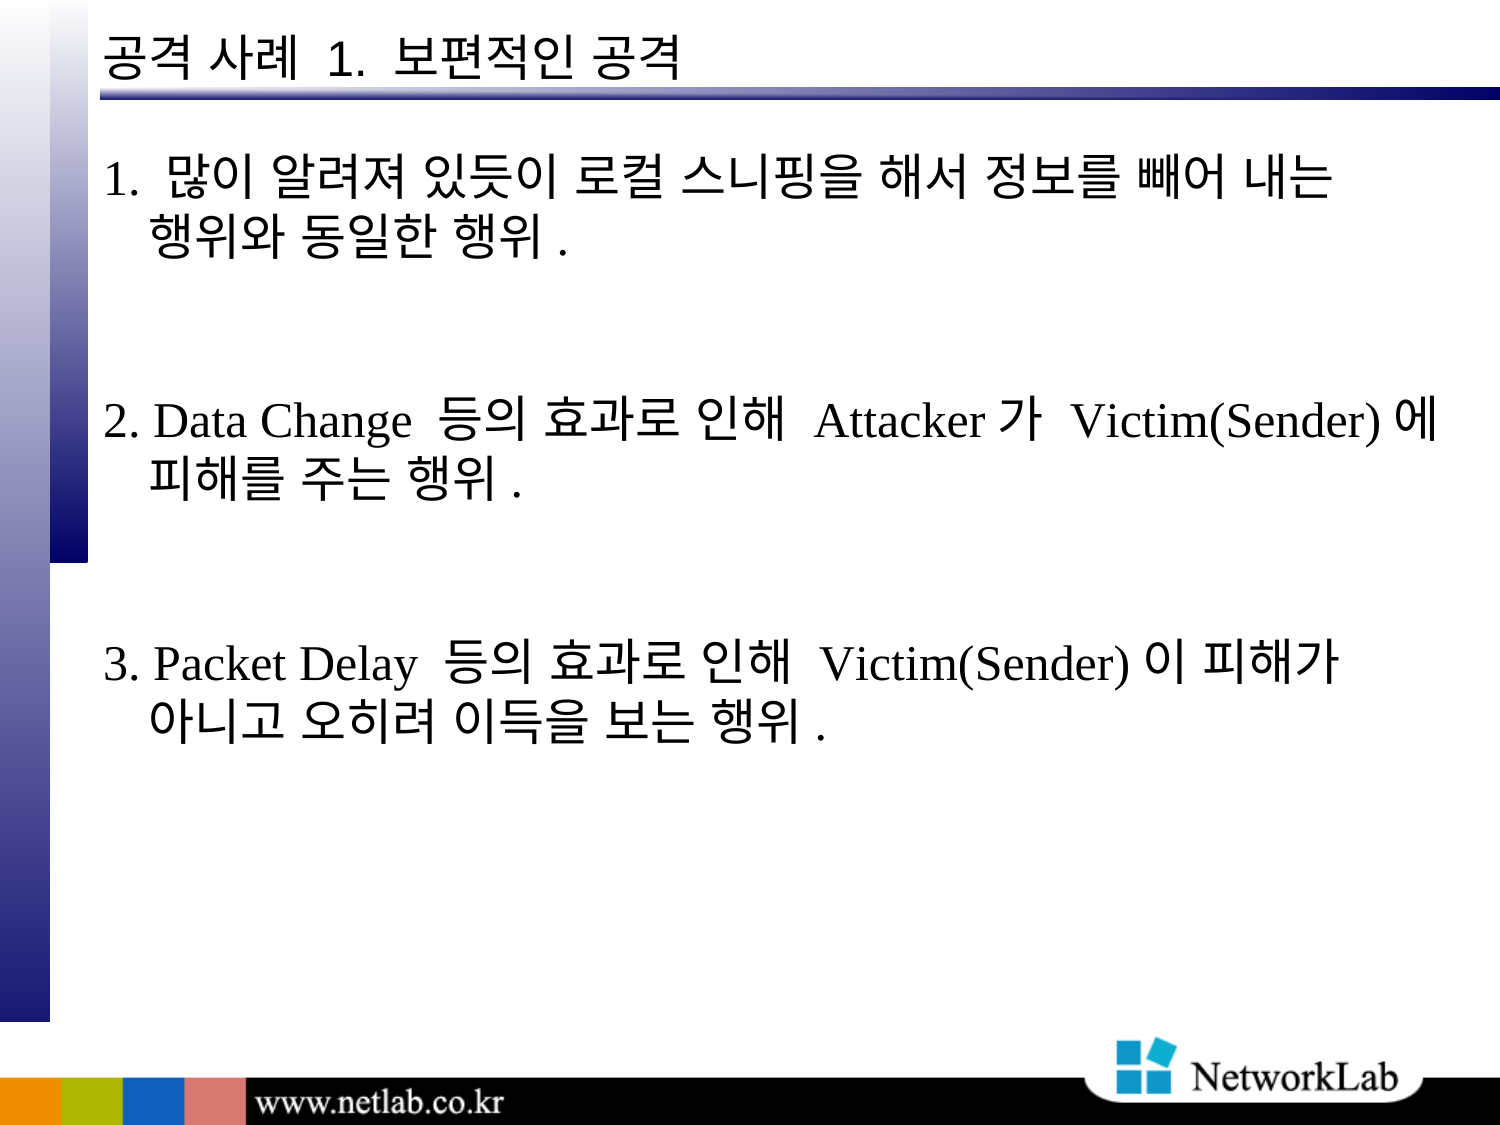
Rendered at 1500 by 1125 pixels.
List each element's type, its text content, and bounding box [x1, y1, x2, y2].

text_box 공격 사례 1. 보편적인 공격 [87, 18, 1500, 95]
picture [99, 95, 1500, 100]
picture [0, 1022, 1500, 1125]
text_box 1. 많이 알려져 있듯이 로컬 스니핑을 해서 정보를 빼어 내는 행위와 동일한 행위. 2. Data Change 등의 효과로 인해 Attacker가 Victim(Sender)에 피해를 주는 행위. 3. Packet Delay 등의 효과로 인해 Victim(Sender)이 피해가 아니고 오히려 이득을 보는 행위. [87, 137, 1500, 758]
